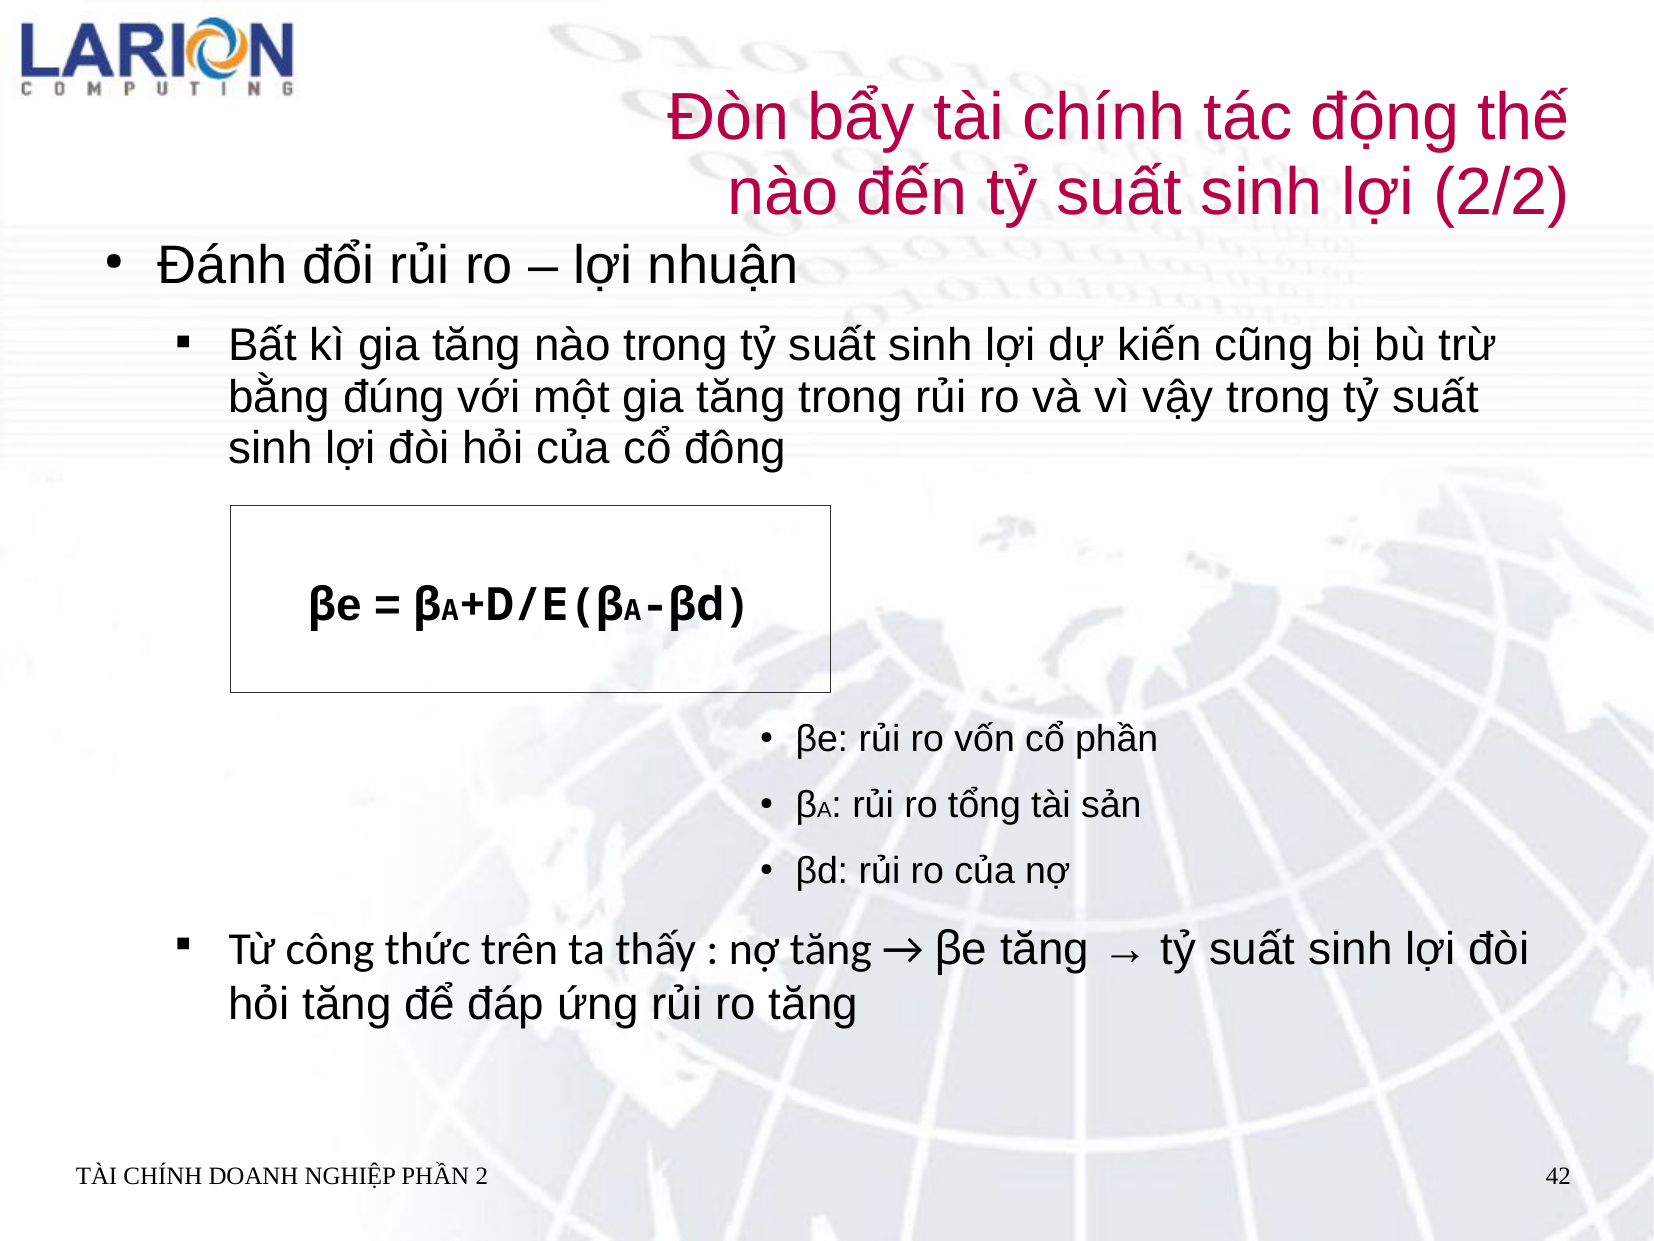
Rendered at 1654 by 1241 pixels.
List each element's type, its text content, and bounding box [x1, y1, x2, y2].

title Đòn bẩy tài chính tác động thế nào đến tỷ suất sinh lợi (2/2) [300, 79, 1571, 229]
list Đánh đổi rủi ro – lợi nhuận Bất kì gia tăng nào trong tỷ suất sinh lợi dự kiến cũng bị bù trừ bằng đúng với một gia tăng trong rủi ro và vì vậy trong tỷ suất sinh lợi đòi hỏi của cổ đông βe = βA+D/E(βA-βd) βe: rủi ro vốn cổ phần βA: rủi ro tổng tài sản βd: rủi ro của nợ Từ công thức trên ta thấy : nợ tăng → βe tăng → tỷ suất sinh lợi đòi hỏi tăng để đáp ứng rủi ro tăng [86, 234, 1576, 1088]
picture [0, 0, 1654, 1241]
